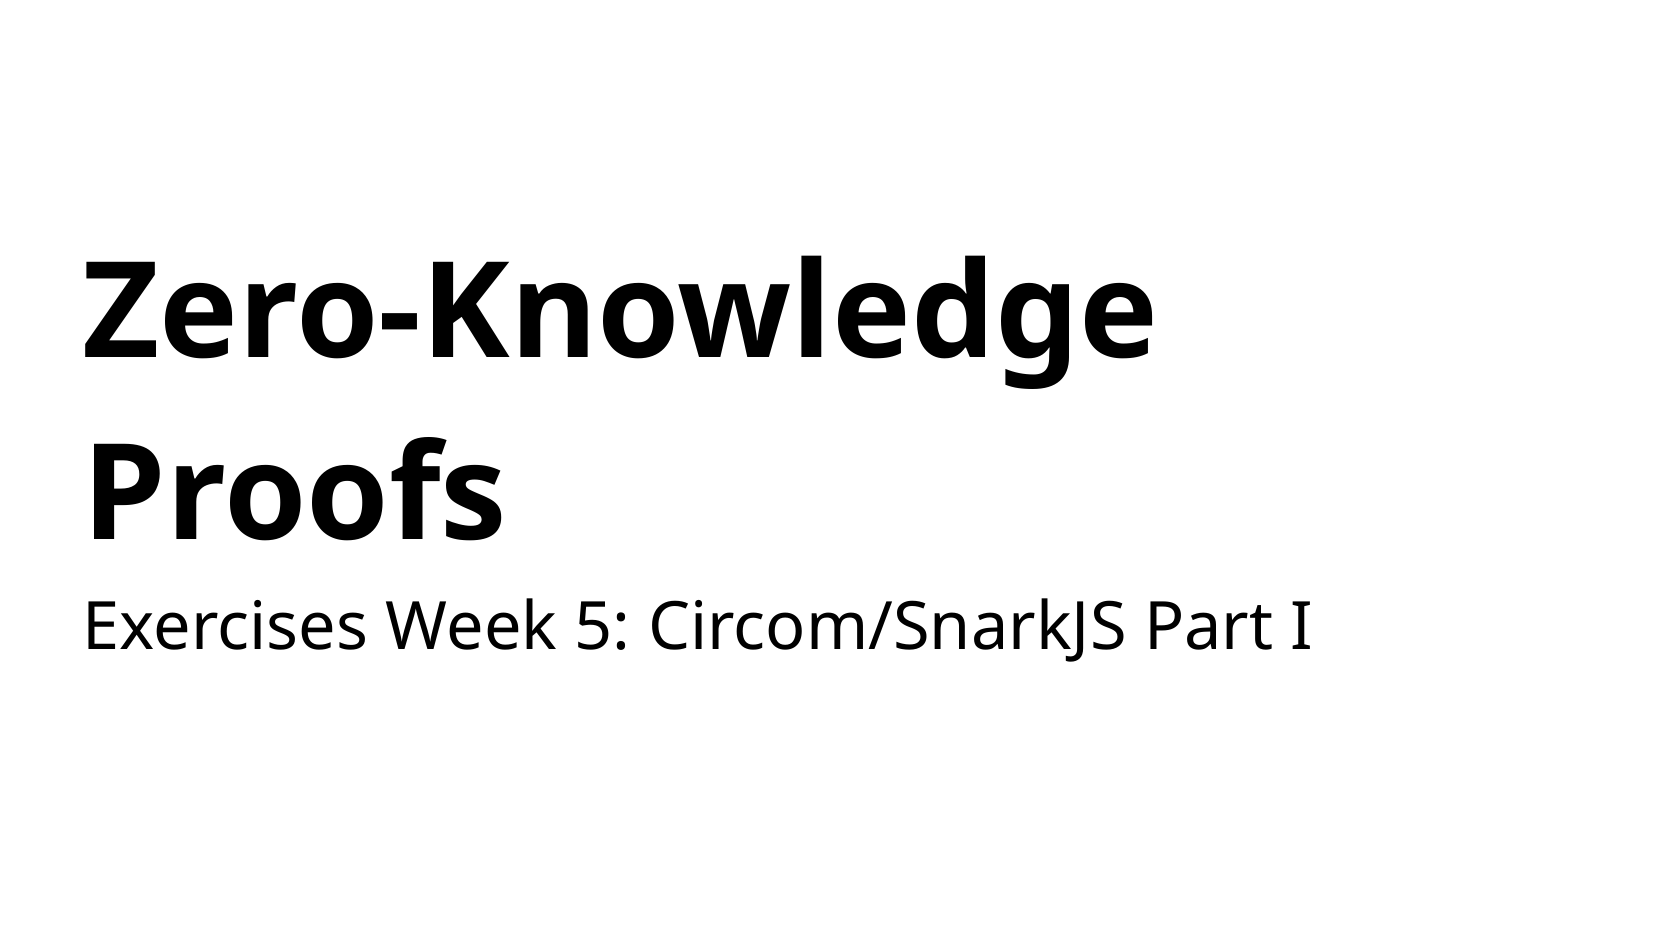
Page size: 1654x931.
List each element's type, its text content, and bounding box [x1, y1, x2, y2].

subtitle Zero-Knowledge Proofs Exercises Week 5: Circom/SnarkJS Part I [82, 217, 1571, 758]
